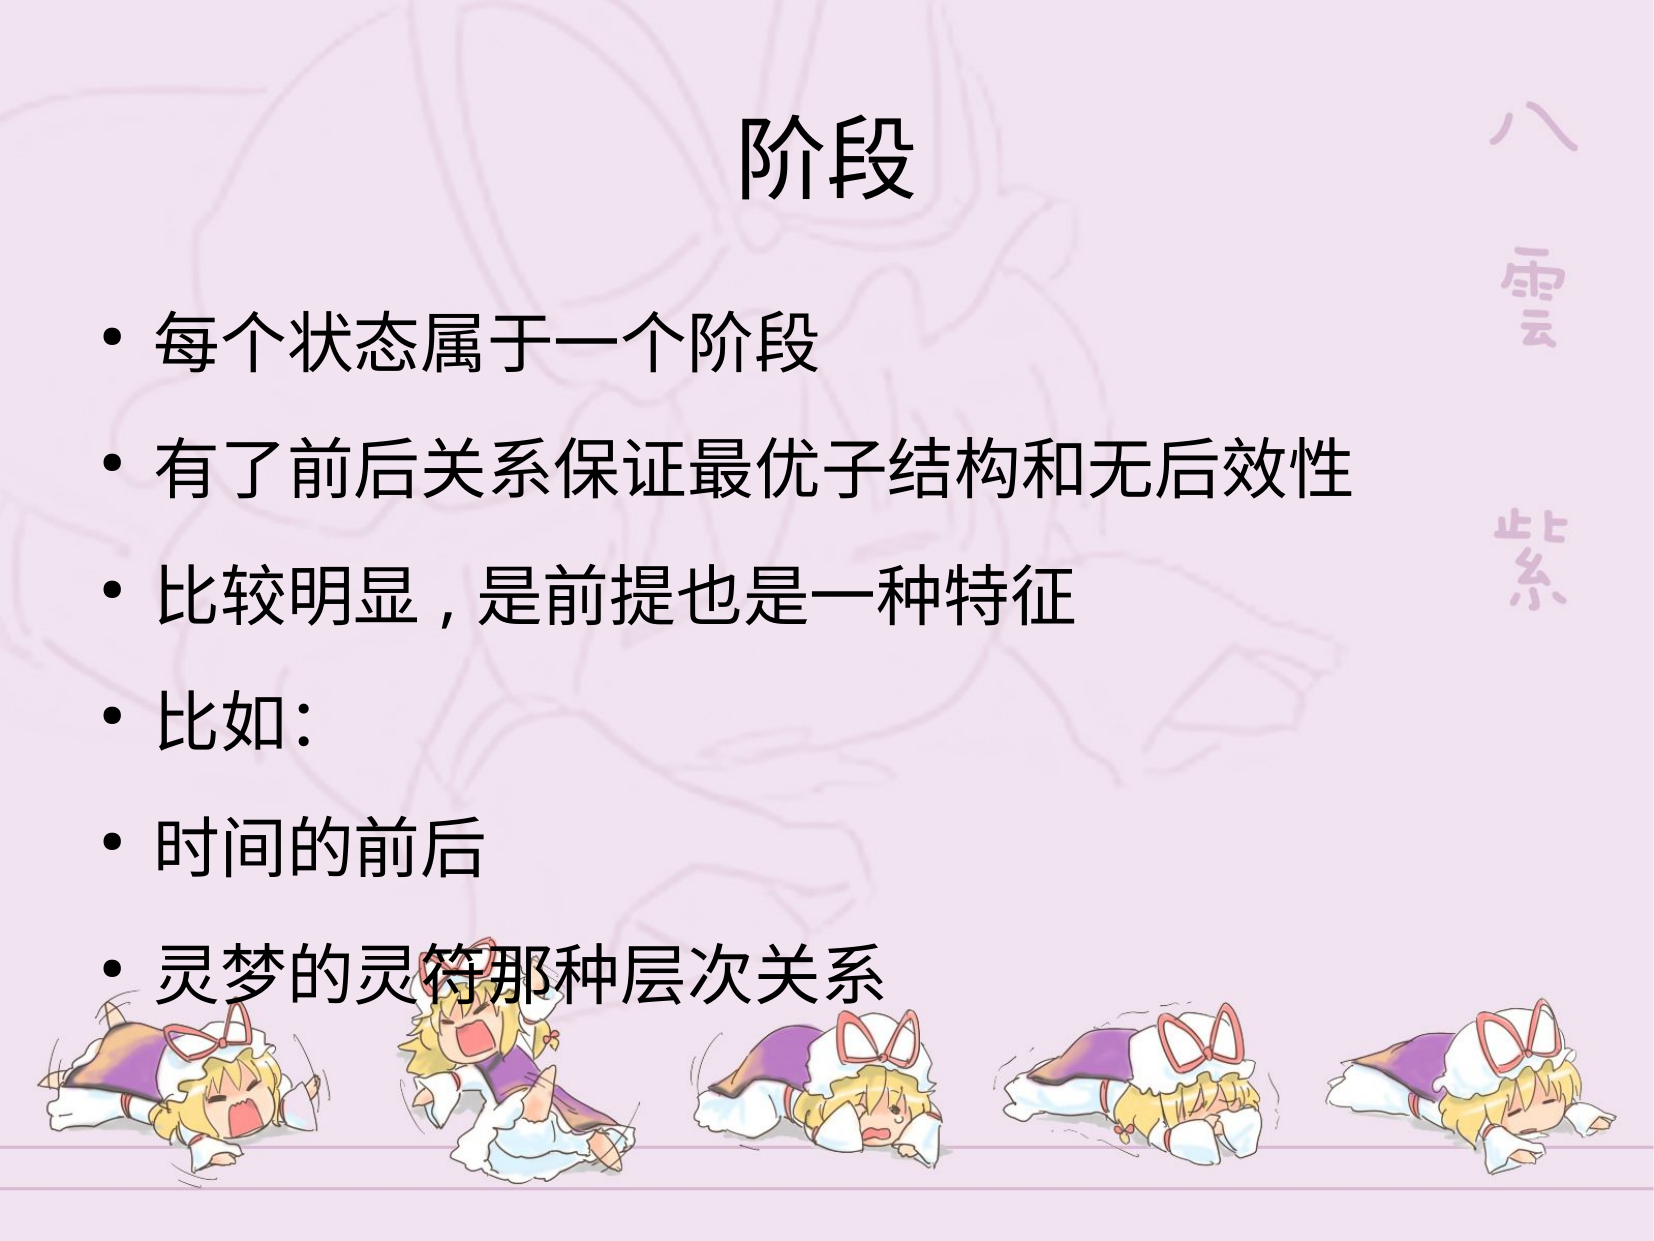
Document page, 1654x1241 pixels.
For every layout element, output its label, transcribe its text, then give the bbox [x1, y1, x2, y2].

list 每个状态属于一个阶段 有了前后关系保证最优子结构和无后效性 比较明显,是前提也是一种特征 比如： 时间的前后 灵梦的灵符那种层次关系 [82, 290, 1571, 1109]
title 阶段 [82, 49, 1571, 257]
picture [0, 0, 1654, 1241]
